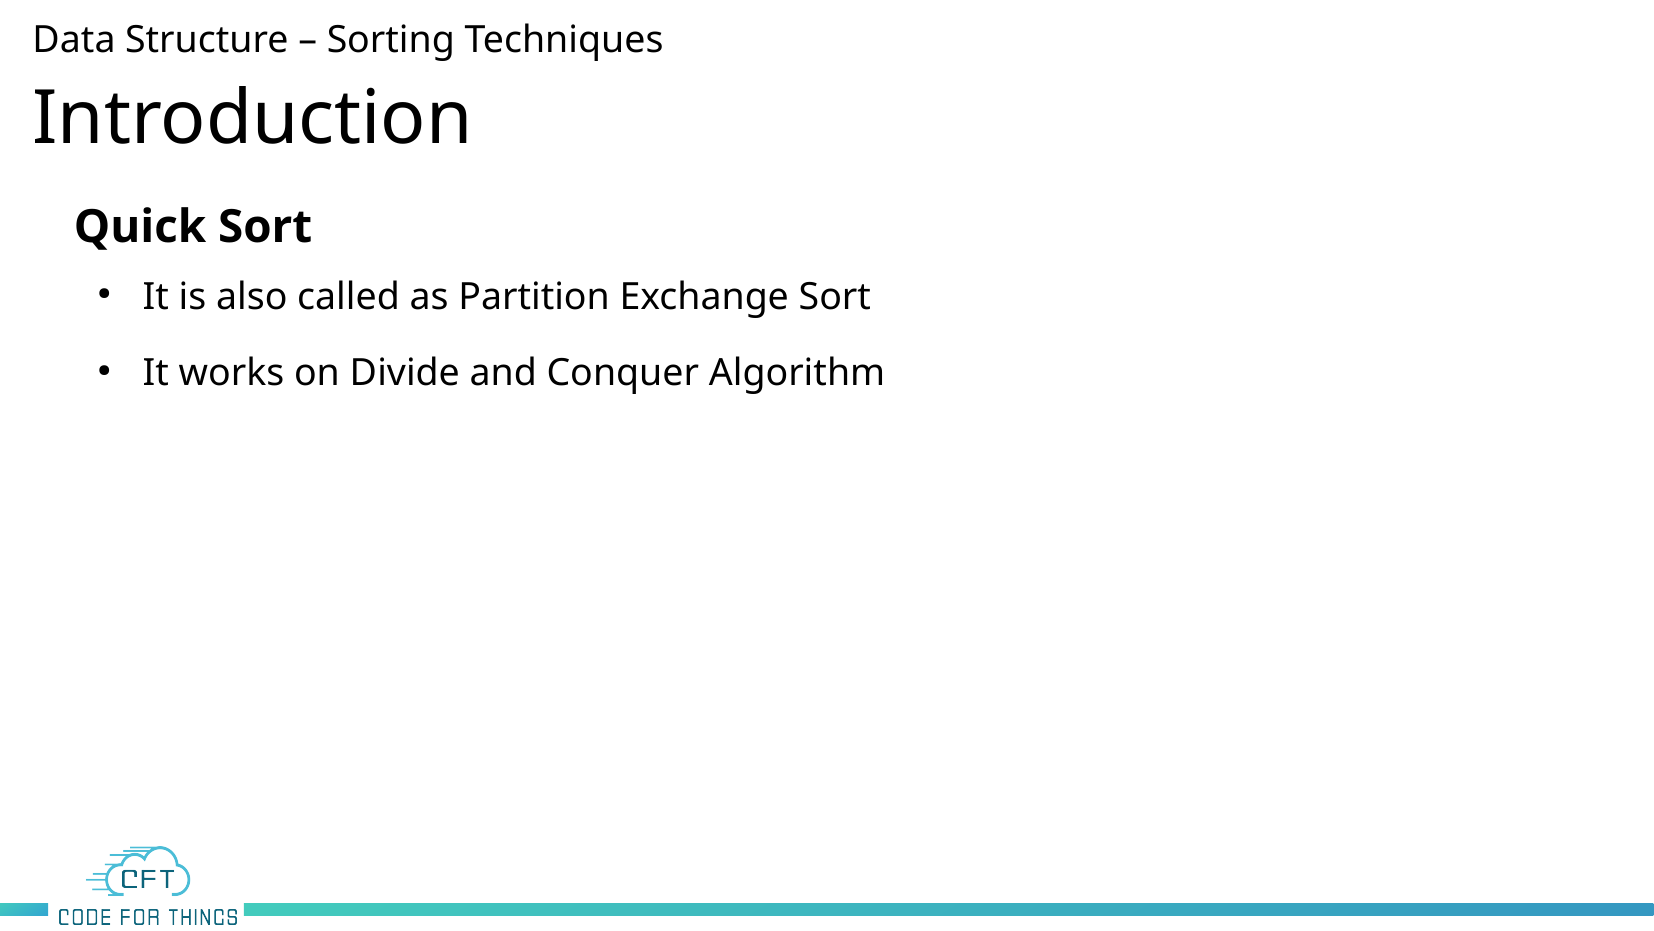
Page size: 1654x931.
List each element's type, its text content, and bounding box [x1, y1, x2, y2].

title Data Structure – Sorting Techniques Introduction [32, 12, 1184, 166]
text_box It is also called as Partition Exchange Sort It works on Divide and Conquer Algorithm [82, 236, 969, 382]
picture [59, 846, 237, 925]
text_box Quick Sort [47, 185, 556, 254]
